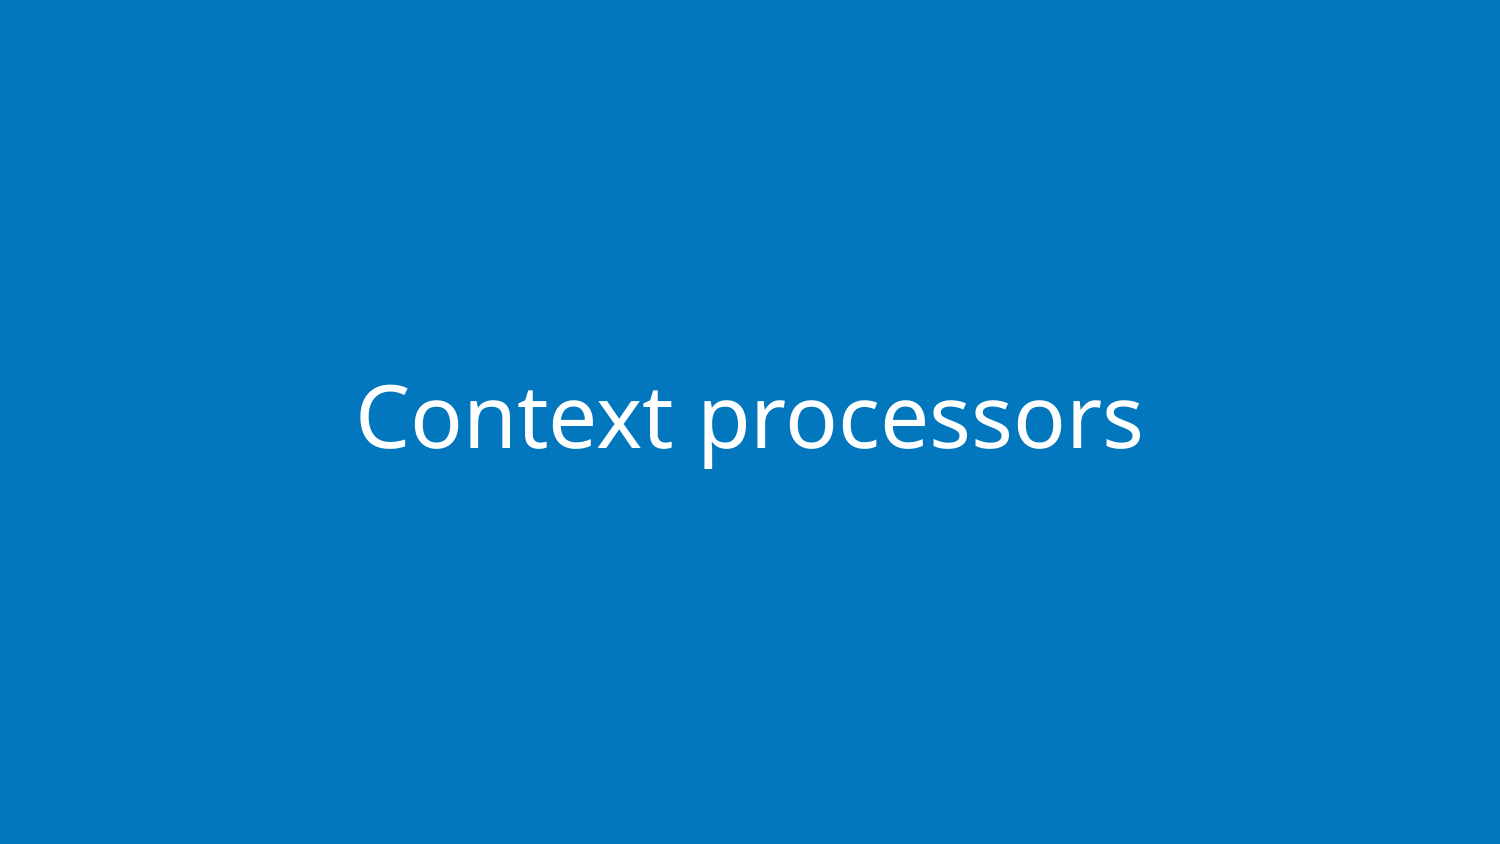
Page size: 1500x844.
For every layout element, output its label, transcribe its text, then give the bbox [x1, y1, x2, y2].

title Context processors [75, 58, 1425, 771]
